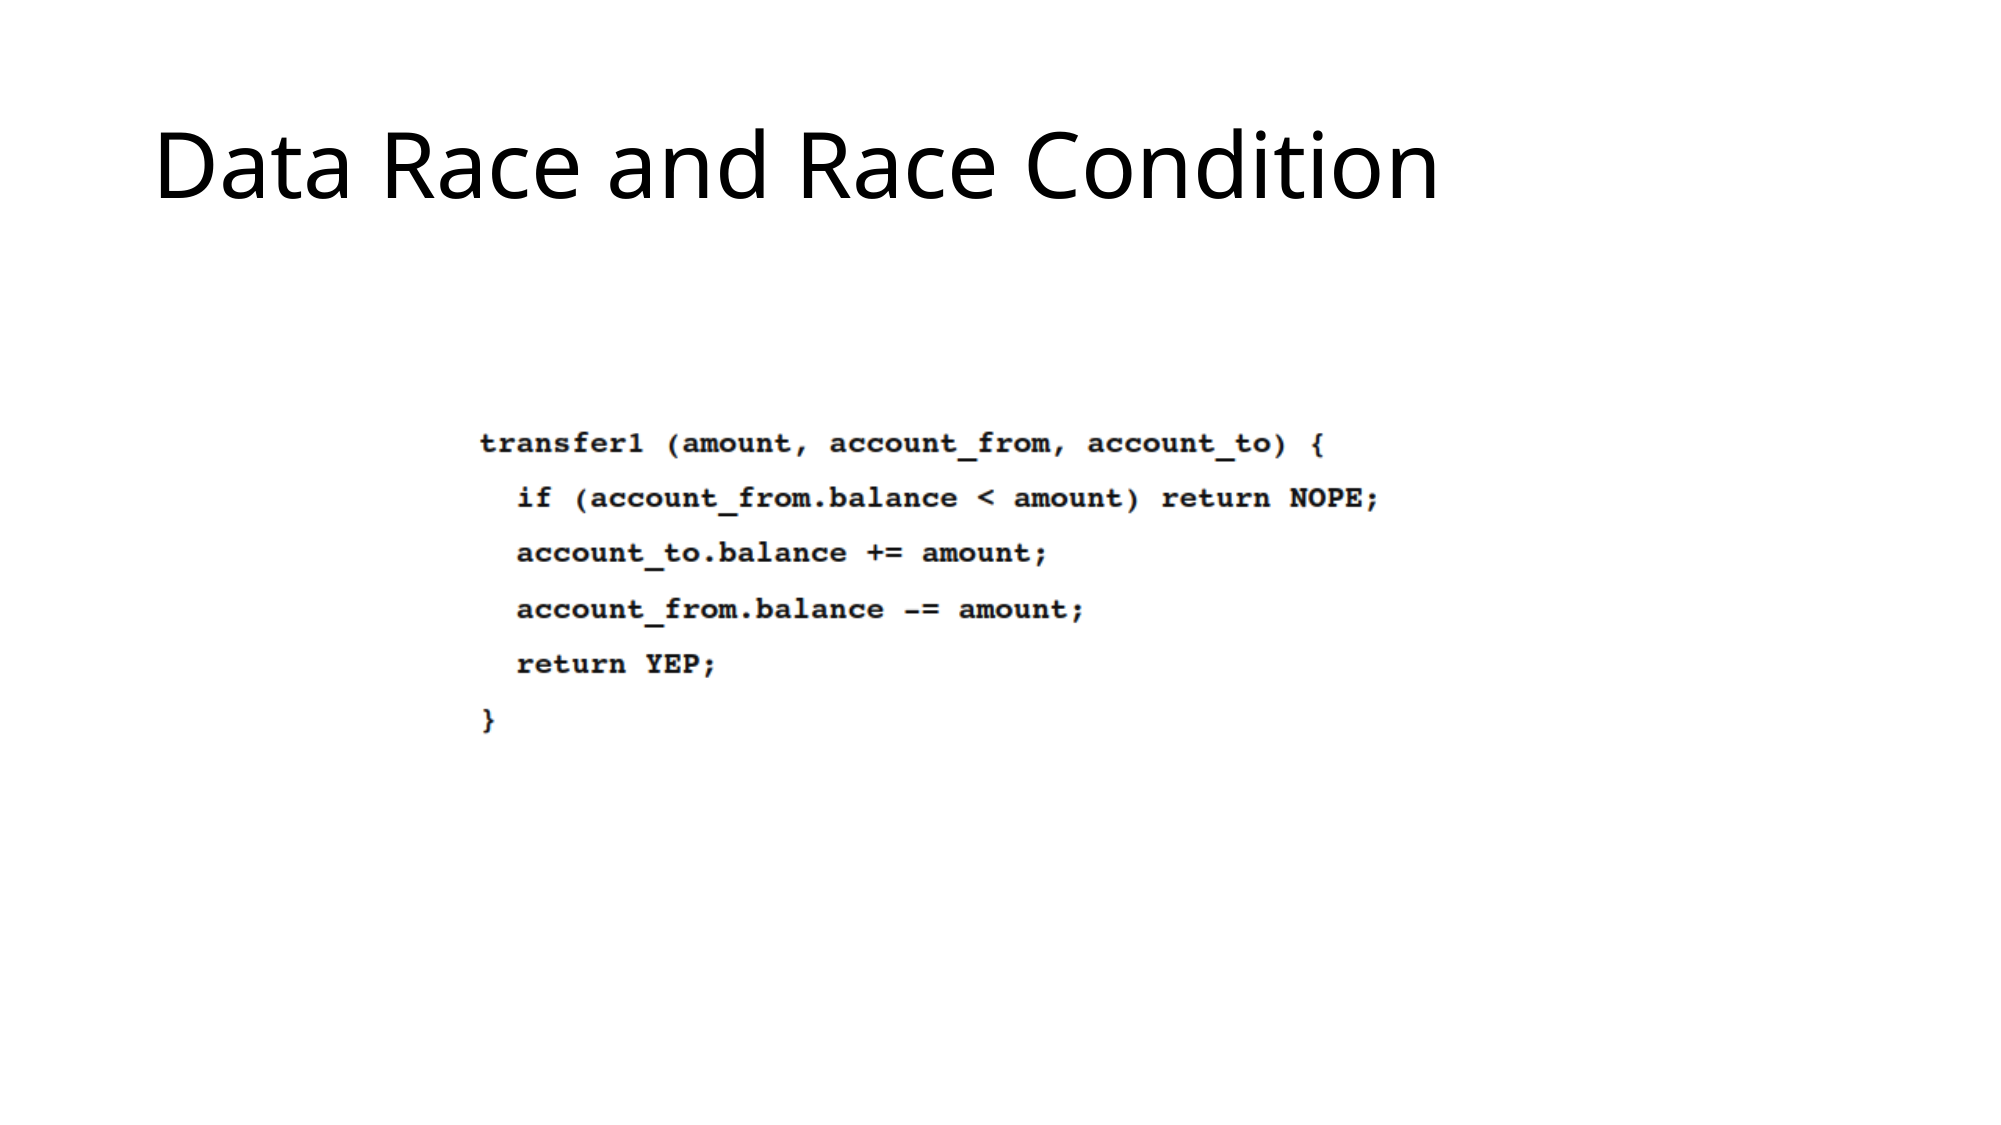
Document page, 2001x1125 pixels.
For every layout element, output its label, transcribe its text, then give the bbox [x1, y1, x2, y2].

picture [454, 421, 1426, 751]
title Data Race and Race Condition [137, 59, 1863, 278]
